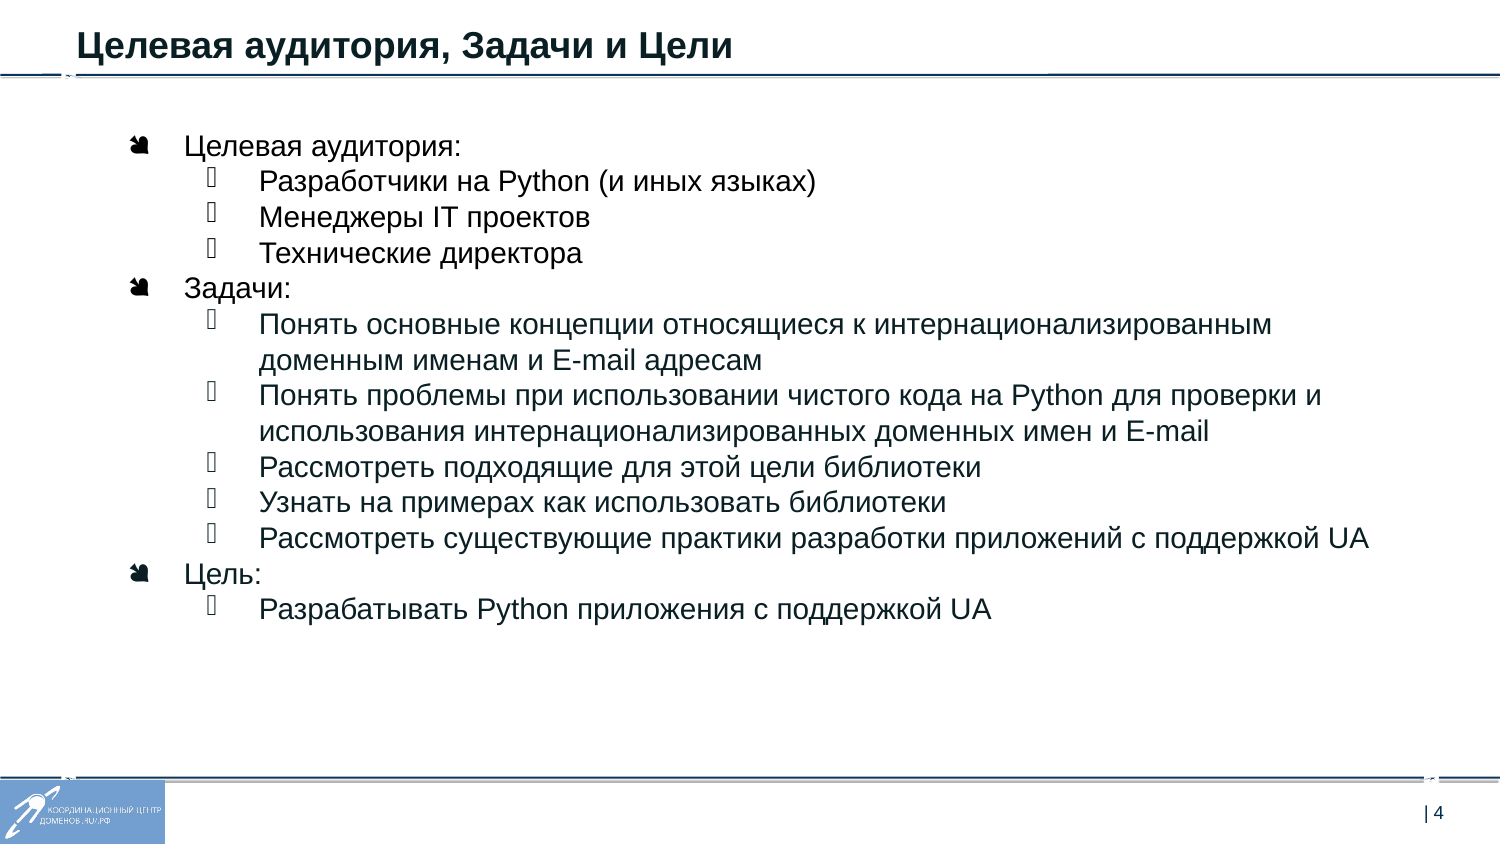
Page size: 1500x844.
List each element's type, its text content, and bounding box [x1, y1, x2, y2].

list Целевая аудитория: Разработчики на Python (и иных языках) Менеджеры IT проектов Технические директора Задачи: Понять основные концепции относящиеся к интернационализированным доменным именам и E-mail адресам Понять проблемы при использовании чистого кода на Python для проверки и использования интернационализированных доменных имен и E-mail Рассмотреть подходящие для этой цели библиотеки Узнать на примерах как использовать библиотеки Рассмотреть существующие практики разработки приложений с поддержкой UA Цель: Разрабатывать Python приложения с поддержкой UA [93, 111, 1391, 674]
title Целевая аудитория, Задачи и Цели [61, 5, 1376, 62]
picture [0, 779, 166, 844]
